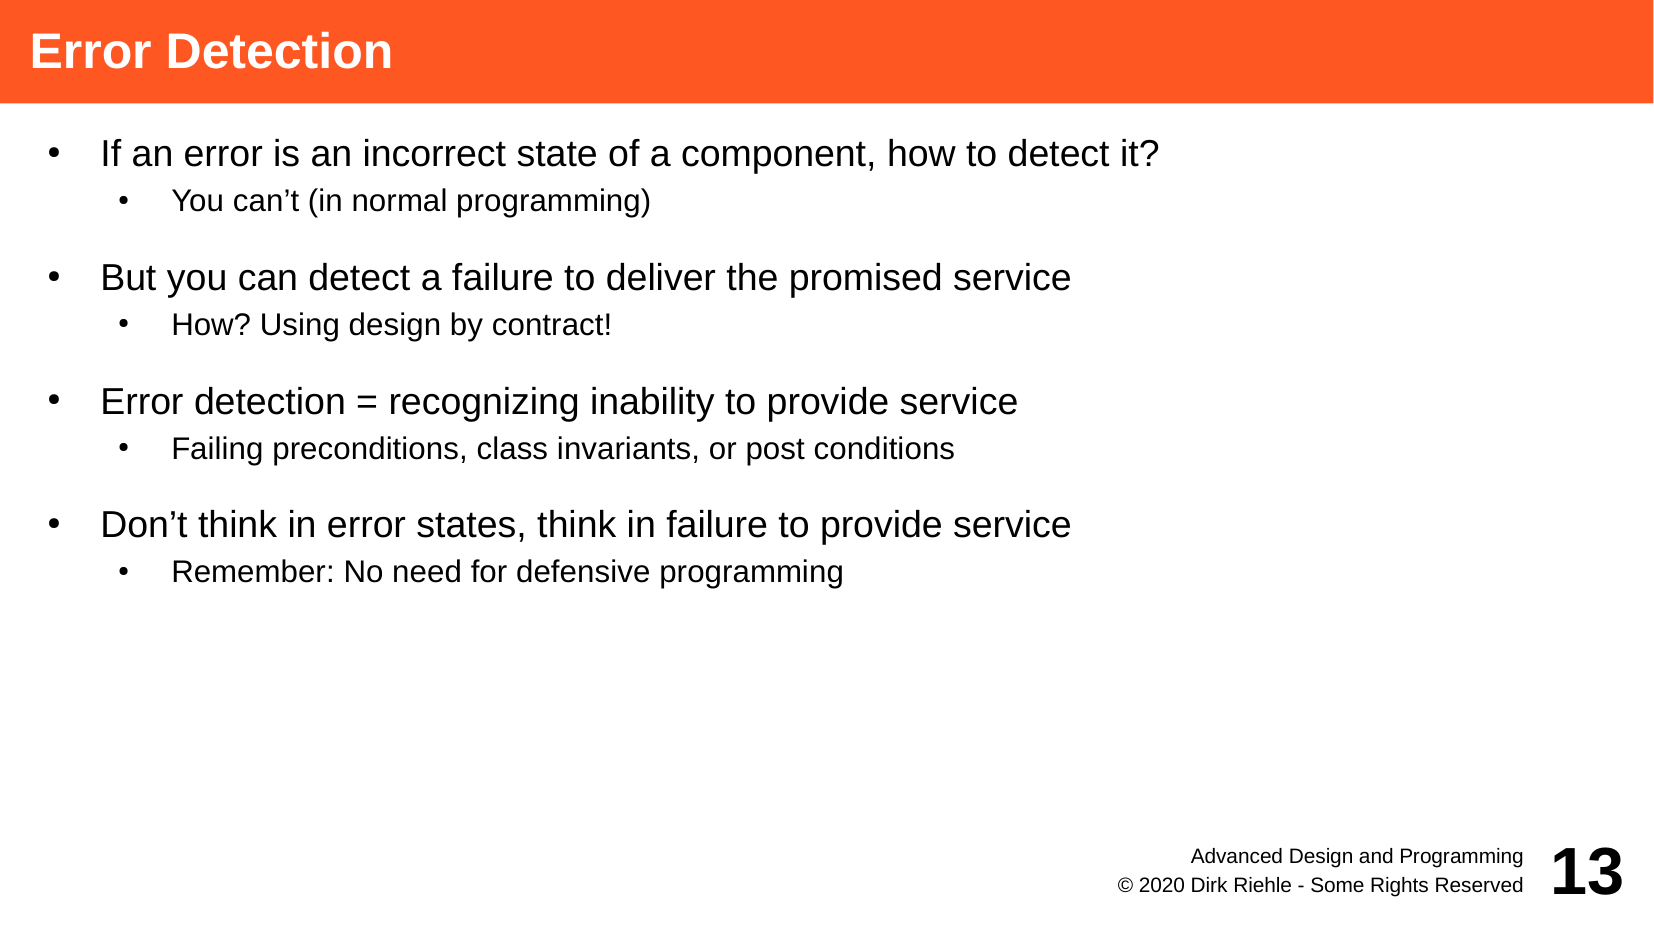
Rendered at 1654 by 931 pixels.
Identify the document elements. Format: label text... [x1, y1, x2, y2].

list If an error is an incorrect state of a component, how to detect it? You can’t (in normal programming) But you can detect a failure to deliver the promised service How? Using design by contract! Error detection = recognizing inability to provide service Failing preconditions, class invariants, or post conditions Don’t think in error states, think in failure to provide service Remember: No need for defensive programming [29, 132, 1625, 813]
title Error Detection [0, 0, 1654, 104]
